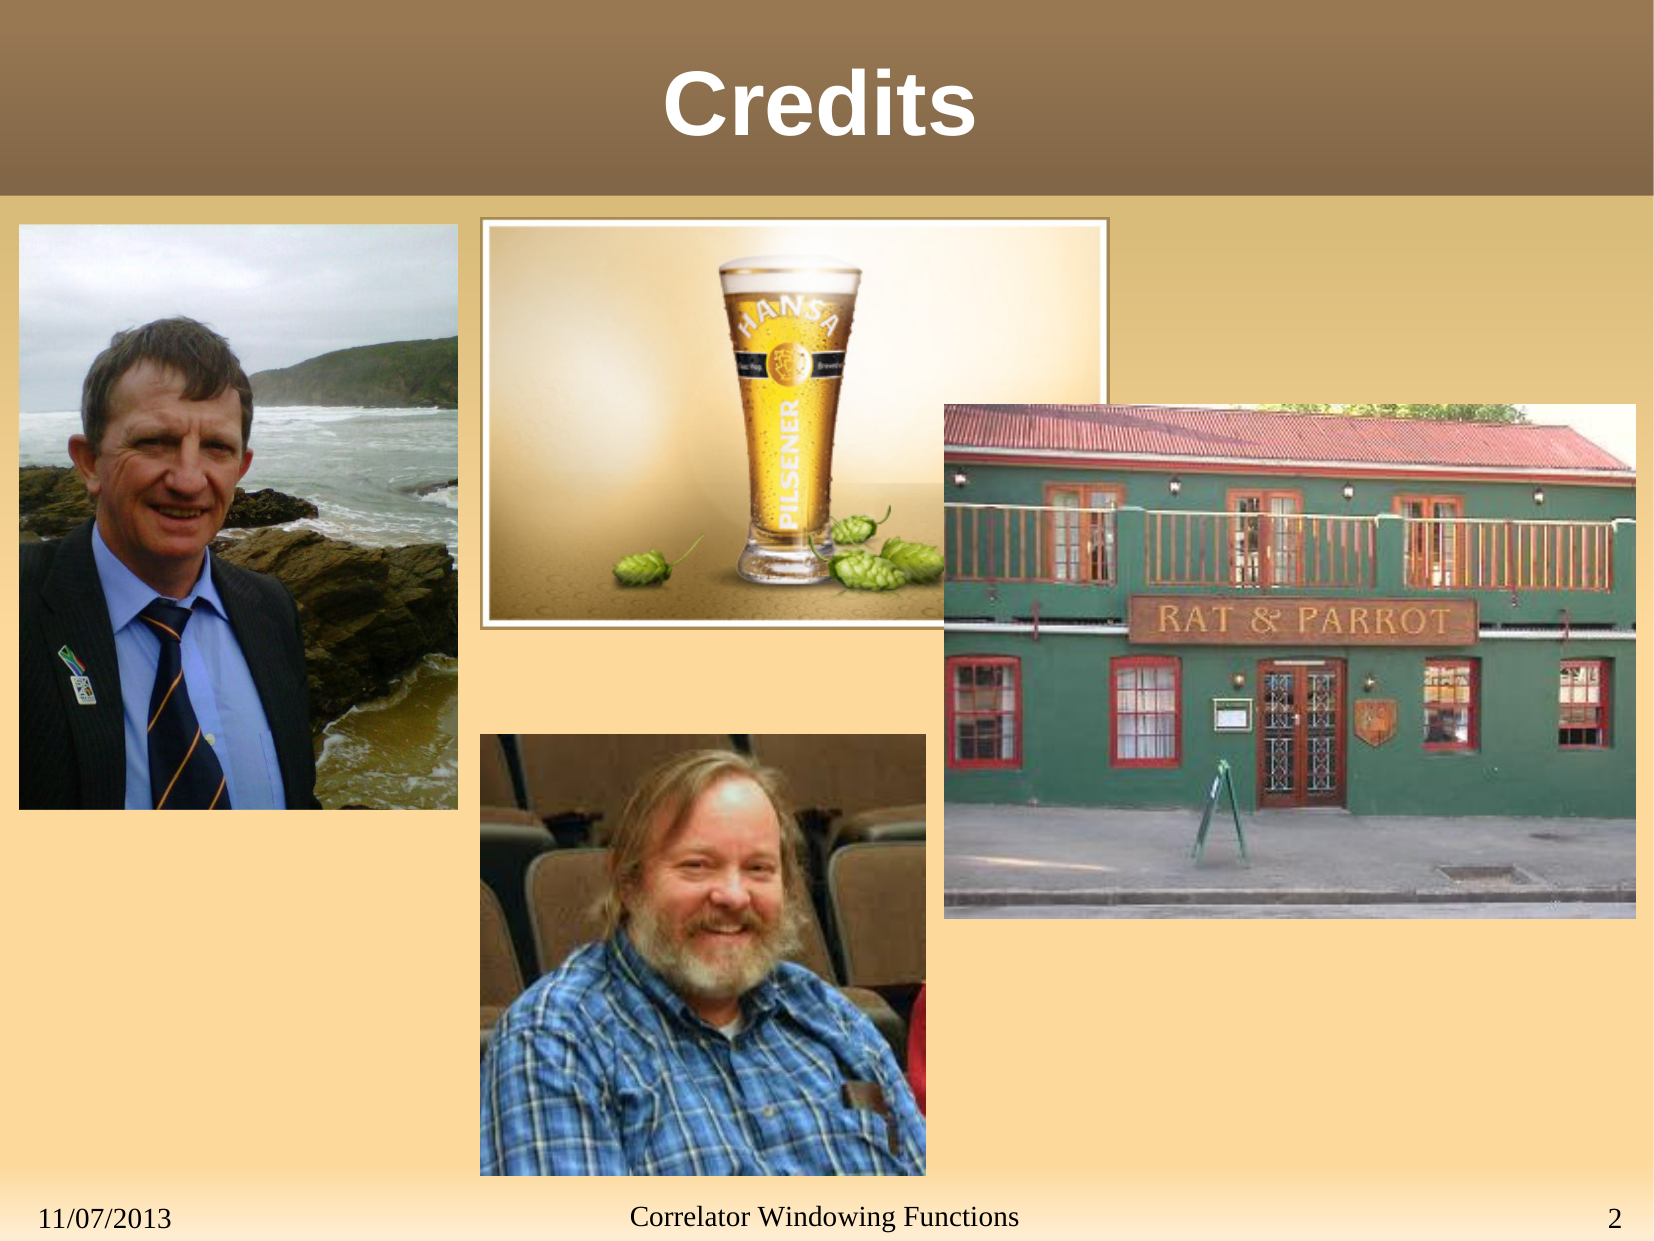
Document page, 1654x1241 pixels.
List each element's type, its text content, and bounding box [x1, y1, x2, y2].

title Credits [76, 0, 1565, 208]
picture [0, 0, 1654, 1241]
